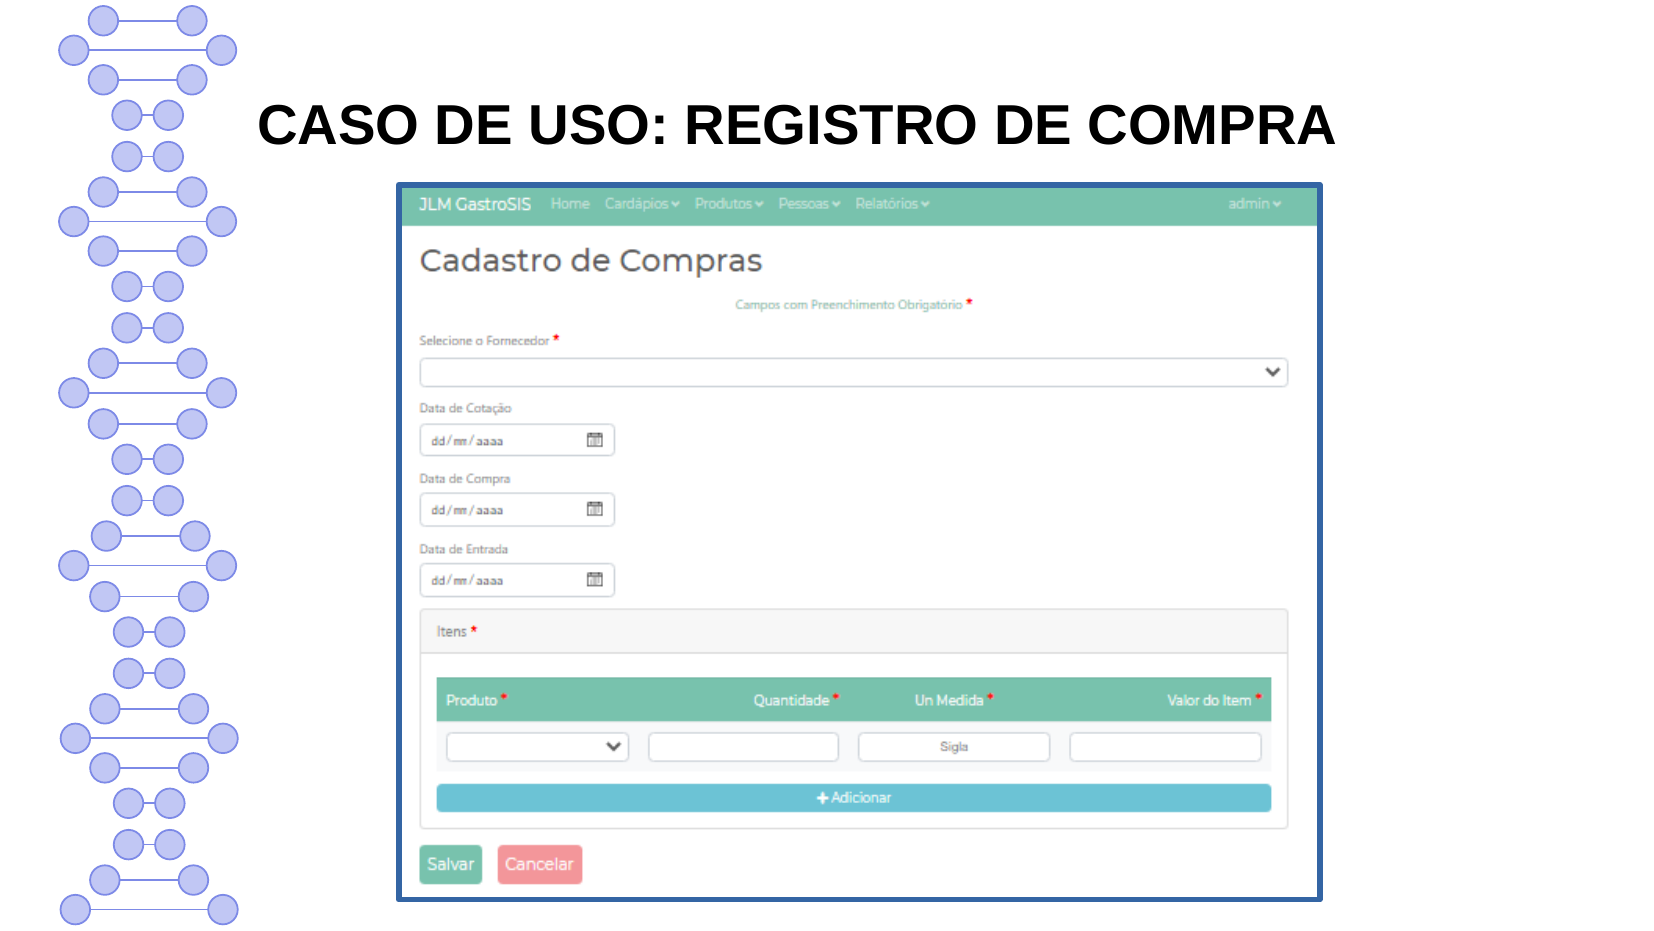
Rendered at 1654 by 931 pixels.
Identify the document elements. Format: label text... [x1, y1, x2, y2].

picture [401, 187, 1317, 897]
title Caso de Uso: registro de compra [88, 73, 1506, 178]
